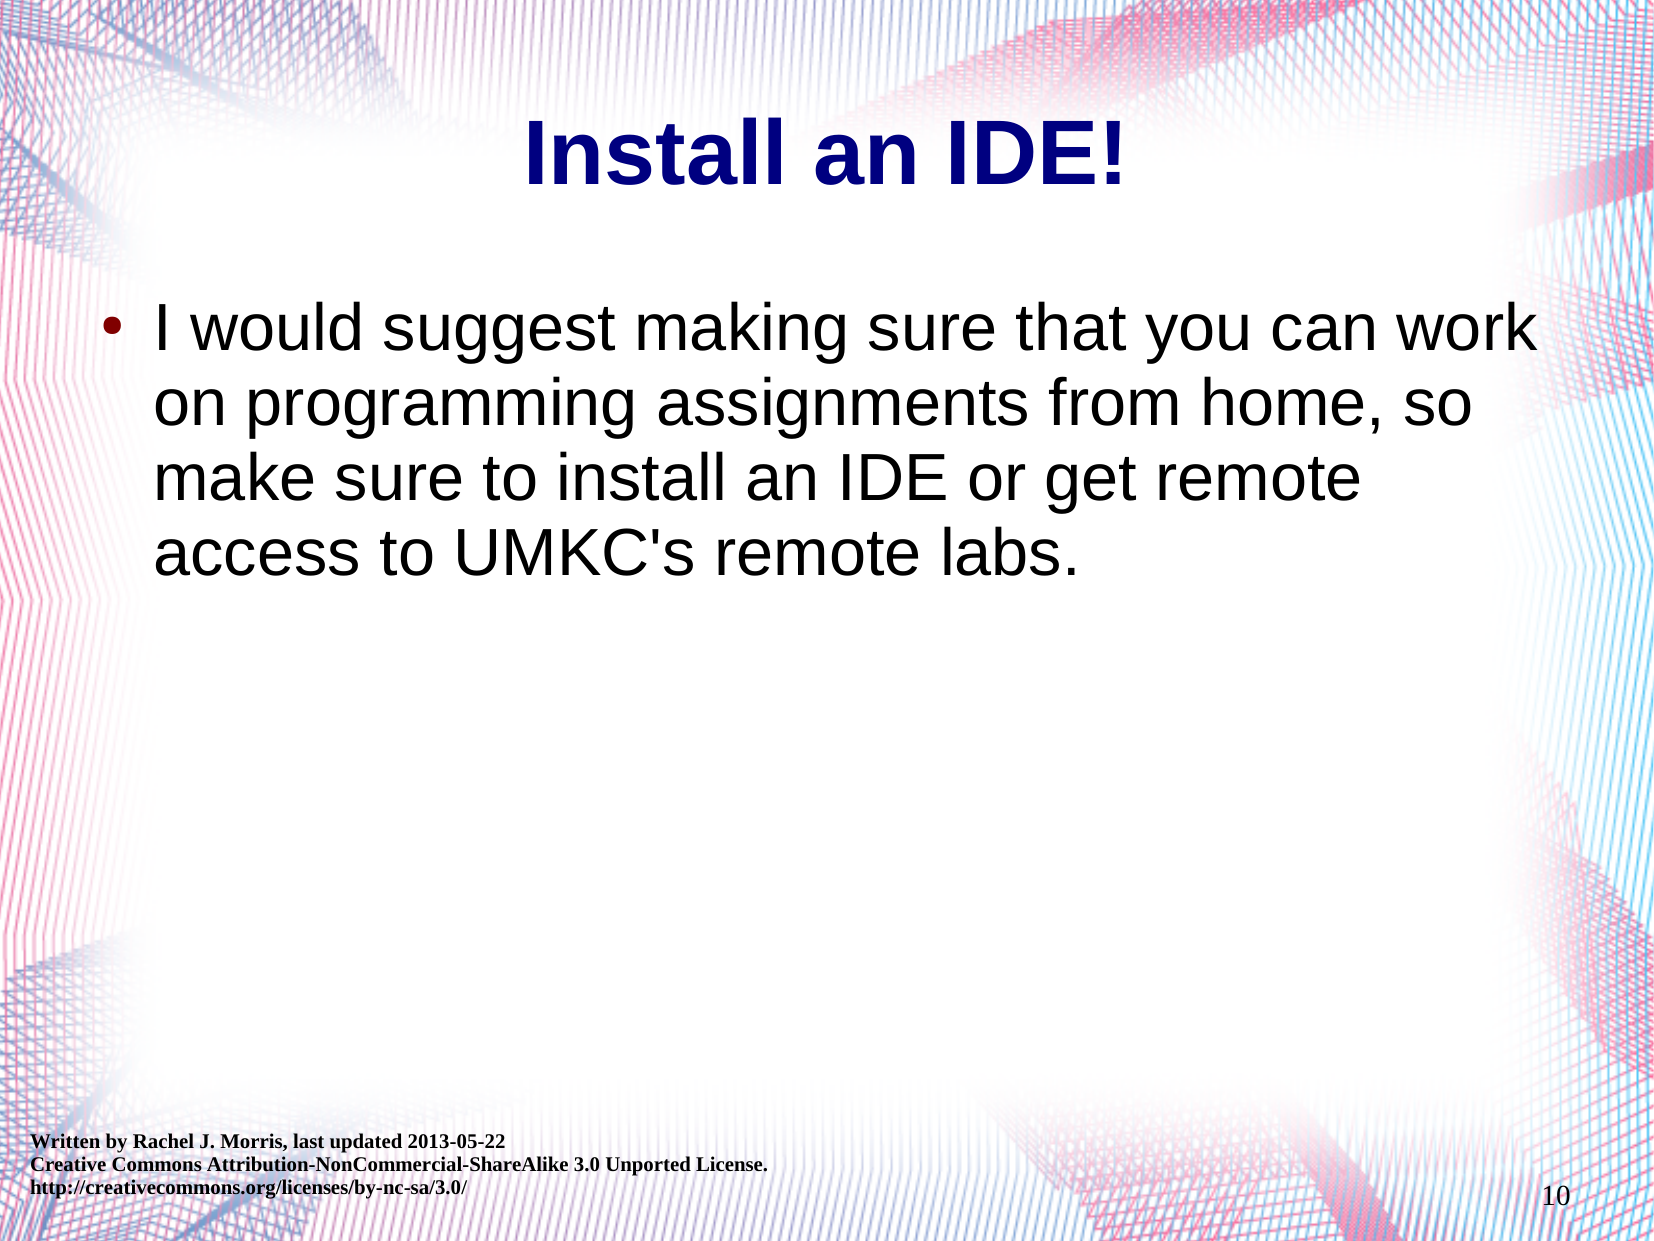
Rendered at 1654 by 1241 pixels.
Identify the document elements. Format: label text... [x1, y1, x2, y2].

title Install an IDE! [82, 49, 1571, 257]
list I would suggest making sure that you can work on programming assignments from home, so make sure to install an IDE or get remote access to UMKC's remote labs. [82, 290, 1571, 1010]
picture [0, 0, 1654, 1241]
